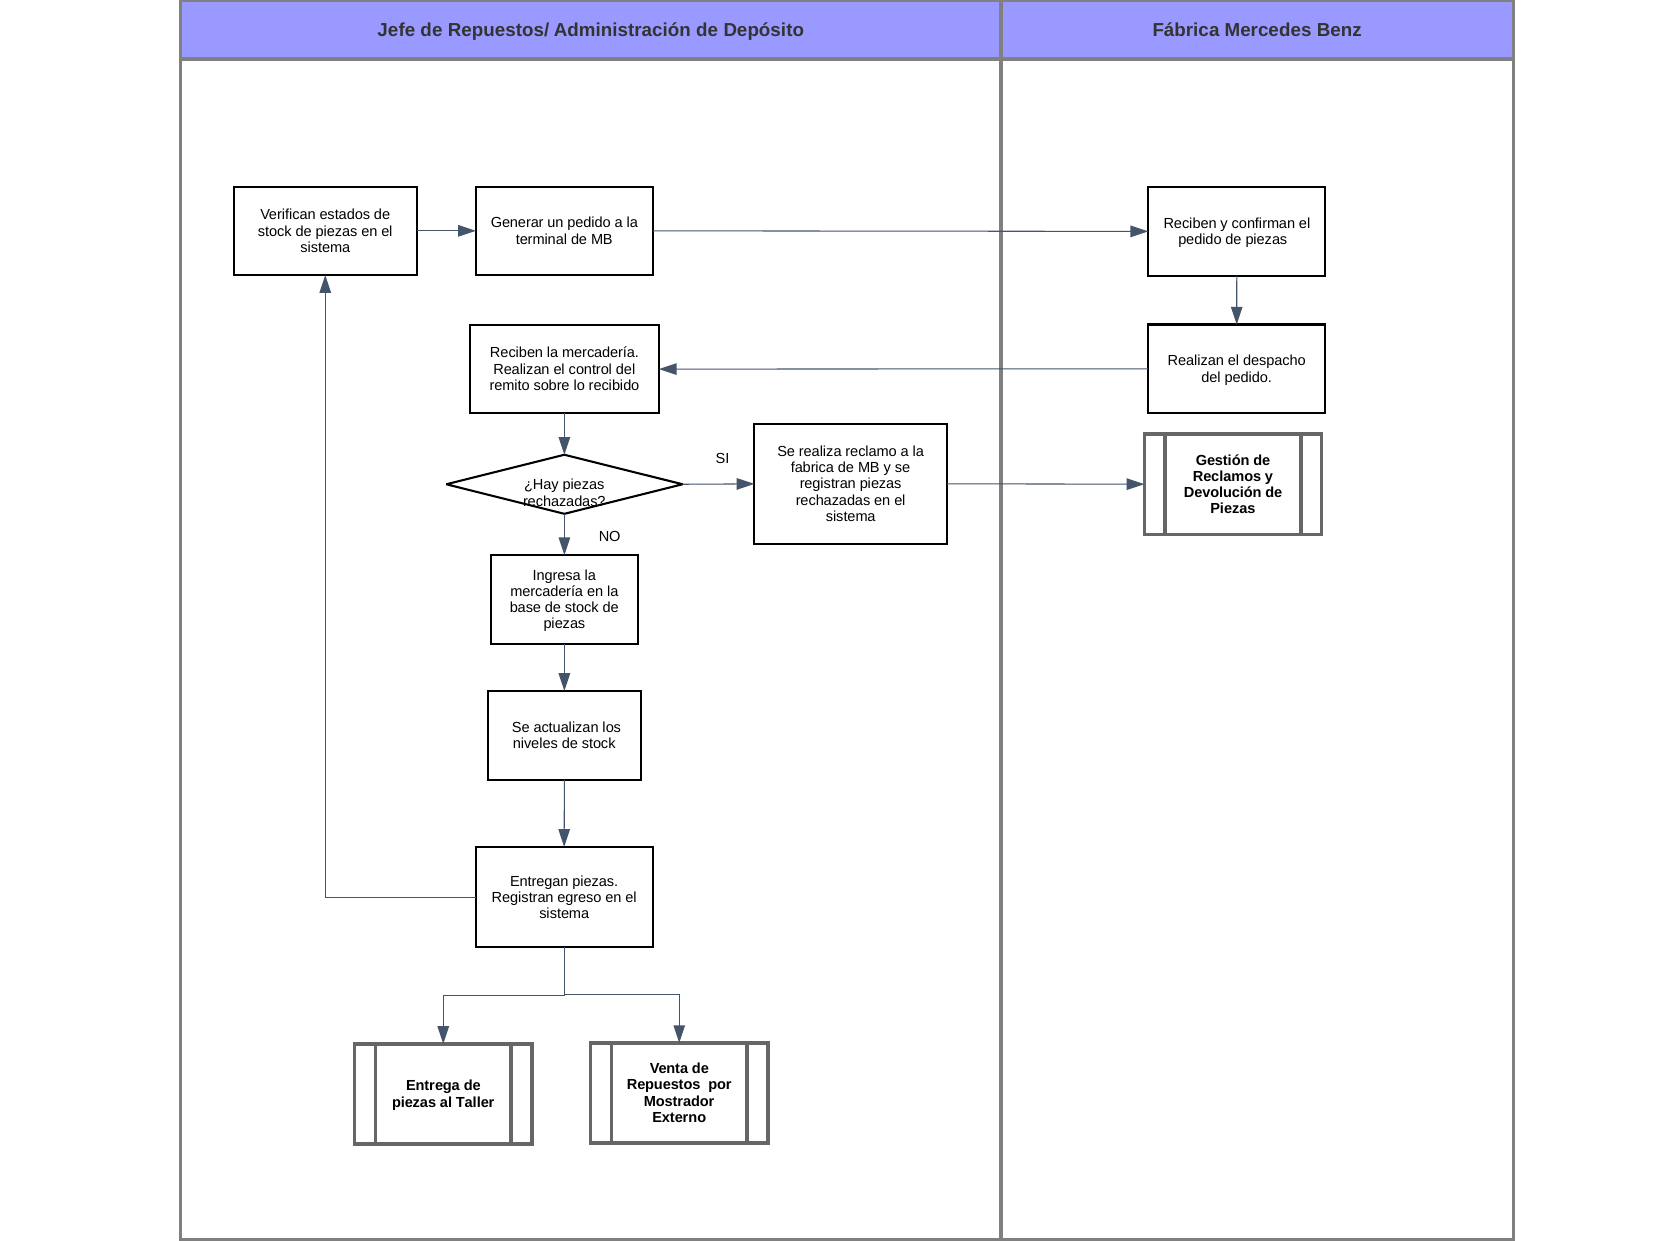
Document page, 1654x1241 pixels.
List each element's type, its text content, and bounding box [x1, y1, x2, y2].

text_box Gestión de Reclamos y Devolución de Piezas [1144, 434, 1322, 535]
text_box Generar un pedido a la terminal de MB [475, 186, 654, 276]
text_box Reciben y confirman el pedido de piezas [1148, 187, 1326, 276]
text_box Entregan piezas. Registran egreso en el sistema [475, 846, 653, 948]
text_box Venta de Repuestos por Mostrador Externo [591, 1042, 768, 1144]
text_box ¿Hay piezas rechazadas? [446, 454, 682, 514]
text_box Jefe de Repuestos/ Administración de Depósito [180, 0, 1000, 60]
text_box Fábrica Mercedes Benz [1000, 0, 1514, 60]
text_box Ingresa la mercadería en la base de stock de piezas [490, 555, 639, 644]
text_box Se actualizan los niveles de stock [487, 690, 642, 780]
text_box Reciben la mercadería. Realizan el control del remito sobre lo recibido [469, 324, 659, 414]
text_box Realizan el despacho del pedido. [1148, 324, 1326, 414]
text_box Entrega de piezas al Taller [355, 1043, 532, 1145]
text_box NO [583, 520, 637, 568]
text_box Verifican estados de stock de piezas en el sistema [233, 186, 417, 276]
text_box Se realiza reclamo a la fabrica de MB y se registran piezas rechazadas en el sistema [754, 424, 947, 544]
text_box SI [695, 443, 750, 491]
